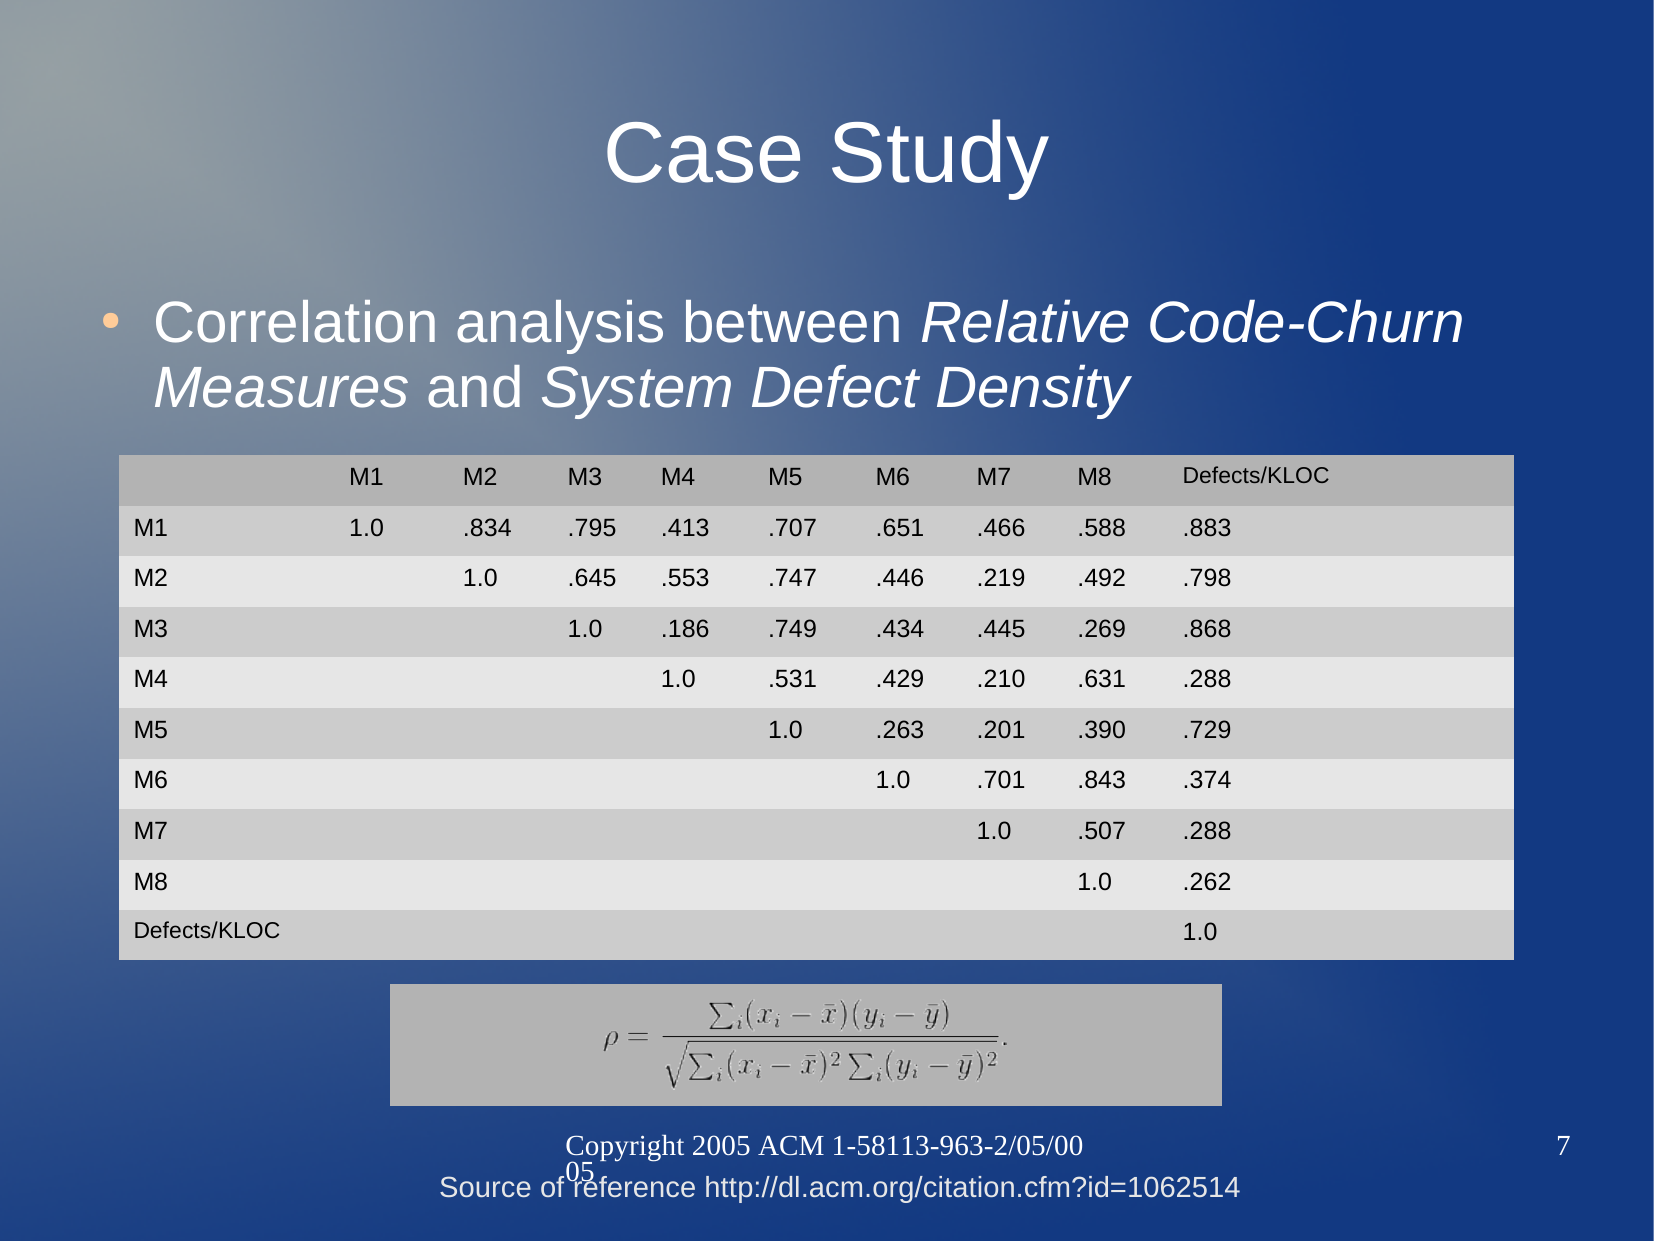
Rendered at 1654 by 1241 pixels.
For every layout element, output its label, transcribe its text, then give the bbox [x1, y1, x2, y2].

table_cell M7 [119, 809, 334, 860]
table_cell [553, 759, 646, 809]
title Case Study [82, 49, 1571, 257]
table_cell [962, 910, 1062, 960]
table_cell [448, 657, 553, 708]
table_cell 1.0 [646, 657, 753, 708]
table_cell .883 [1168, 506, 1514, 556]
table_cell [448, 759, 553, 809]
table_cell M8 [119, 860, 334, 910]
table_header M4 [646, 455, 753, 506]
table_cell .446 [861, 556, 962, 607]
table_cell M6 [119, 759, 334, 809]
text_box Source of reference http://dl.acm.org/citation.cfm?id=1062514 [424, 1164, 1257, 1223]
table_cell 1.0 [448, 556, 553, 607]
table_cell 1.0 [1062, 860, 1168, 910]
table_cell 1.0 [962, 809, 1062, 860]
table_cell .729 [1168, 708, 1514, 759]
table_cell [448, 708, 553, 759]
table_cell [861, 860, 962, 910]
table_cell [753, 860, 861, 910]
table_cell .466 [962, 506, 1062, 556]
table_cell .262 [1168, 860, 1514, 910]
table_cell [553, 657, 646, 708]
table_cell .201 [962, 708, 1062, 759]
table_cell M5 [119, 708, 334, 759]
table_header M3 [553, 455, 646, 506]
table_cell .374 [1168, 759, 1514, 809]
table_cell M3 [119, 607, 334, 657]
table_cell [448, 910, 553, 960]
table_cell [334, 759, 448, 809]
table_header M2 [448, 455, 553, 506]
table_cell [334, 809, 448, 860]
table_cell .631 [1062, 657, 1168, 708]
table_cell .429 [861, 657, 962, 708]
table_cell Defects/KLOC [119, 910, 334, 960]
table_cell .651 [861, 506, 962, 556]
table_cell [861, 910, 962, 960]
table_header [390, 984, 1222, 1106]
table_cell .645 [553, 556, 646, 607]
table_cell [646, 910, 753, 960]
table_cell .434 [861, 607, 962, 657]
table_cell .219 [962, 556, 1062, 607]
picture [0, 0, 1654, 1241]
table_cell .795 [553, 506, 646, 556]
table_cell [646, 708, 753, 759]
table_header M8 [1062, 455, 1168, 506]
table_cell .263 [861, 708, 962, 759]
table_cell [448, 809, 553, 860]
table_cell .701 [962, 759, 1062, 809]
table_cell [962, 860, 1062, 910]
table_cell .834 [448, 506, 553, 556]
table_cell .186 [646, 607, 753, 657]
table_cell [553, 708, 646, 759]
table_cell [334, 556, 448, 607]
table_cell .588 [1062, 506, 1168, 556]
table_cell [448, 607, 553, 657]
table_cell .798 [1168, 556, 1514, 607]
table_cell .747 [753, 556, 861, 607]
table_cell .707 [753, 506, 861, 556]
table_header M5 [753, 455, 861, 506]
table_cell [553, 860, 646, 910]
table_cell [334, 708, 448, 759]
table_cell [753, 759, 861, 809]
table_cell .531 [753, 657, 861, 708]
table_cell .492 [1062, 556, 1168, 607]
table_cell .210 [962, 657, 1062, 708]
table_cell [553, 809, 646, 860]
table_cell 1.0 [334, 506, 448, 556]
table_cell [334, 860, 448, 910]
table_cell .507 [1062, 809, 1168, 860]
table_header M1 [334, 455, 448, 506]
table_cell M1 [119, 506, 334, 556]
table_header Defects/KLOC [1168, 455, 1514, 506]
table_cell .445 [962, 607, 1062, 657]
table_cell .553 [646, 556, 753, 607]
table_cell M4 [119, 657, 334, 708]
table_cell .288 [1168, 657, 1514, 708]
table_header M6 [861, 455, 962, 506]
table_cell .843 [1062, 759, 1168, 809]
table_cell [753, 809, 861, 860]
table_cell 1.0 [1168, 910, 1514, 960]
table_header [119, 455, 334, 506]
table_cell .390 [1062, 708, 1168, 759]
table_cell [1062, 910, 1168, 960]
table_cell [861, 809, 962, 860]
table_header M7 [962, 455, 1062, 506]
table_cell .868 [1168, 607, 1514, 657]
list Correlation analysis between Relative Code-Churn Measures and System Defect Density [82, 290, 1571, 421]
table_cell .288 [1168, 809, 1514, 860]
table_cell 1.0 [861, 759, 962, 809]
table_cell 1.0 [553, 607, 646, 657]
table_cell .413 [646, 506, 753, 556]
table_cell [753, 910, 861, 960]
table_cell [334, 657, 448, 708]
table_cell [448, 860, 553, 910]
table_cell [646, 809, 753, 860]
table_cell [553, 910, 646, 960]
table_cell [646, 759, 753, 809]
table_cell [334, 910, 448, 960]
table_cell [334, 607, 448, 657]
table_cell [646, 860, 753, 910]
table_cell 1.0 [753, 708, 861, 759]
table_cell .269 [1062, 607, 1168, 657]
table_cell M2 [119, 556, 334, 607]
table_cell .749 [753, 607, 861, 657]
